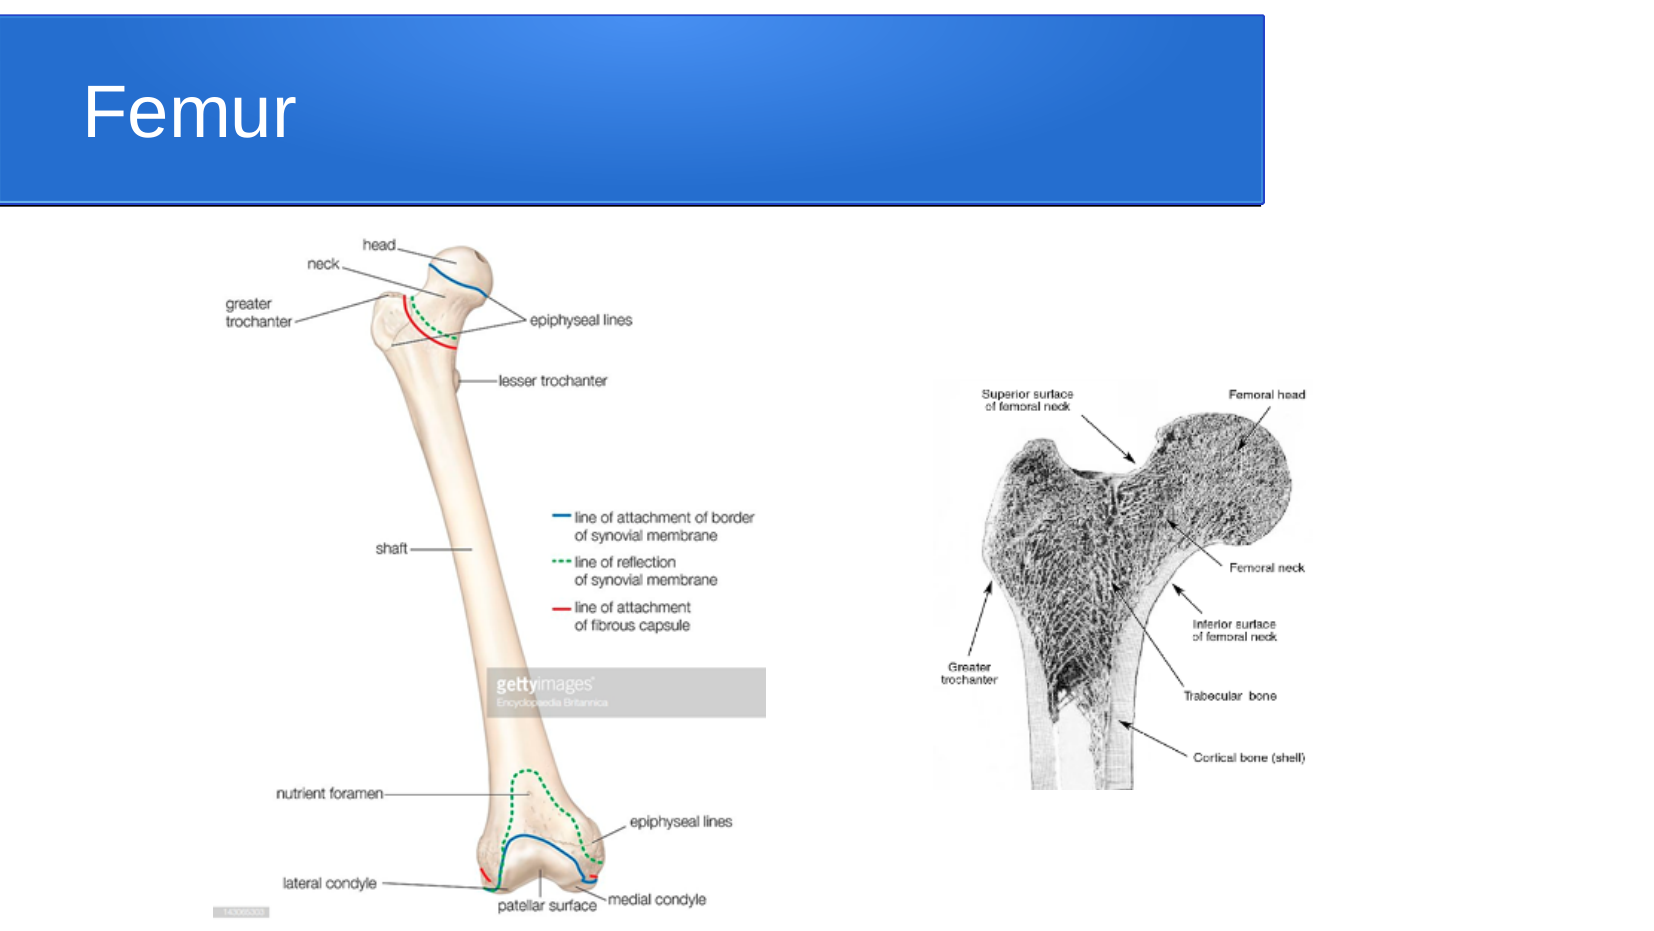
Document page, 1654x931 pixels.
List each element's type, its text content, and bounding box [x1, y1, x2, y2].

picture [212, 224, 766, 926]
picture [933, 377, 1313, 790]
title Femur [82, 35, 1235, 189]
